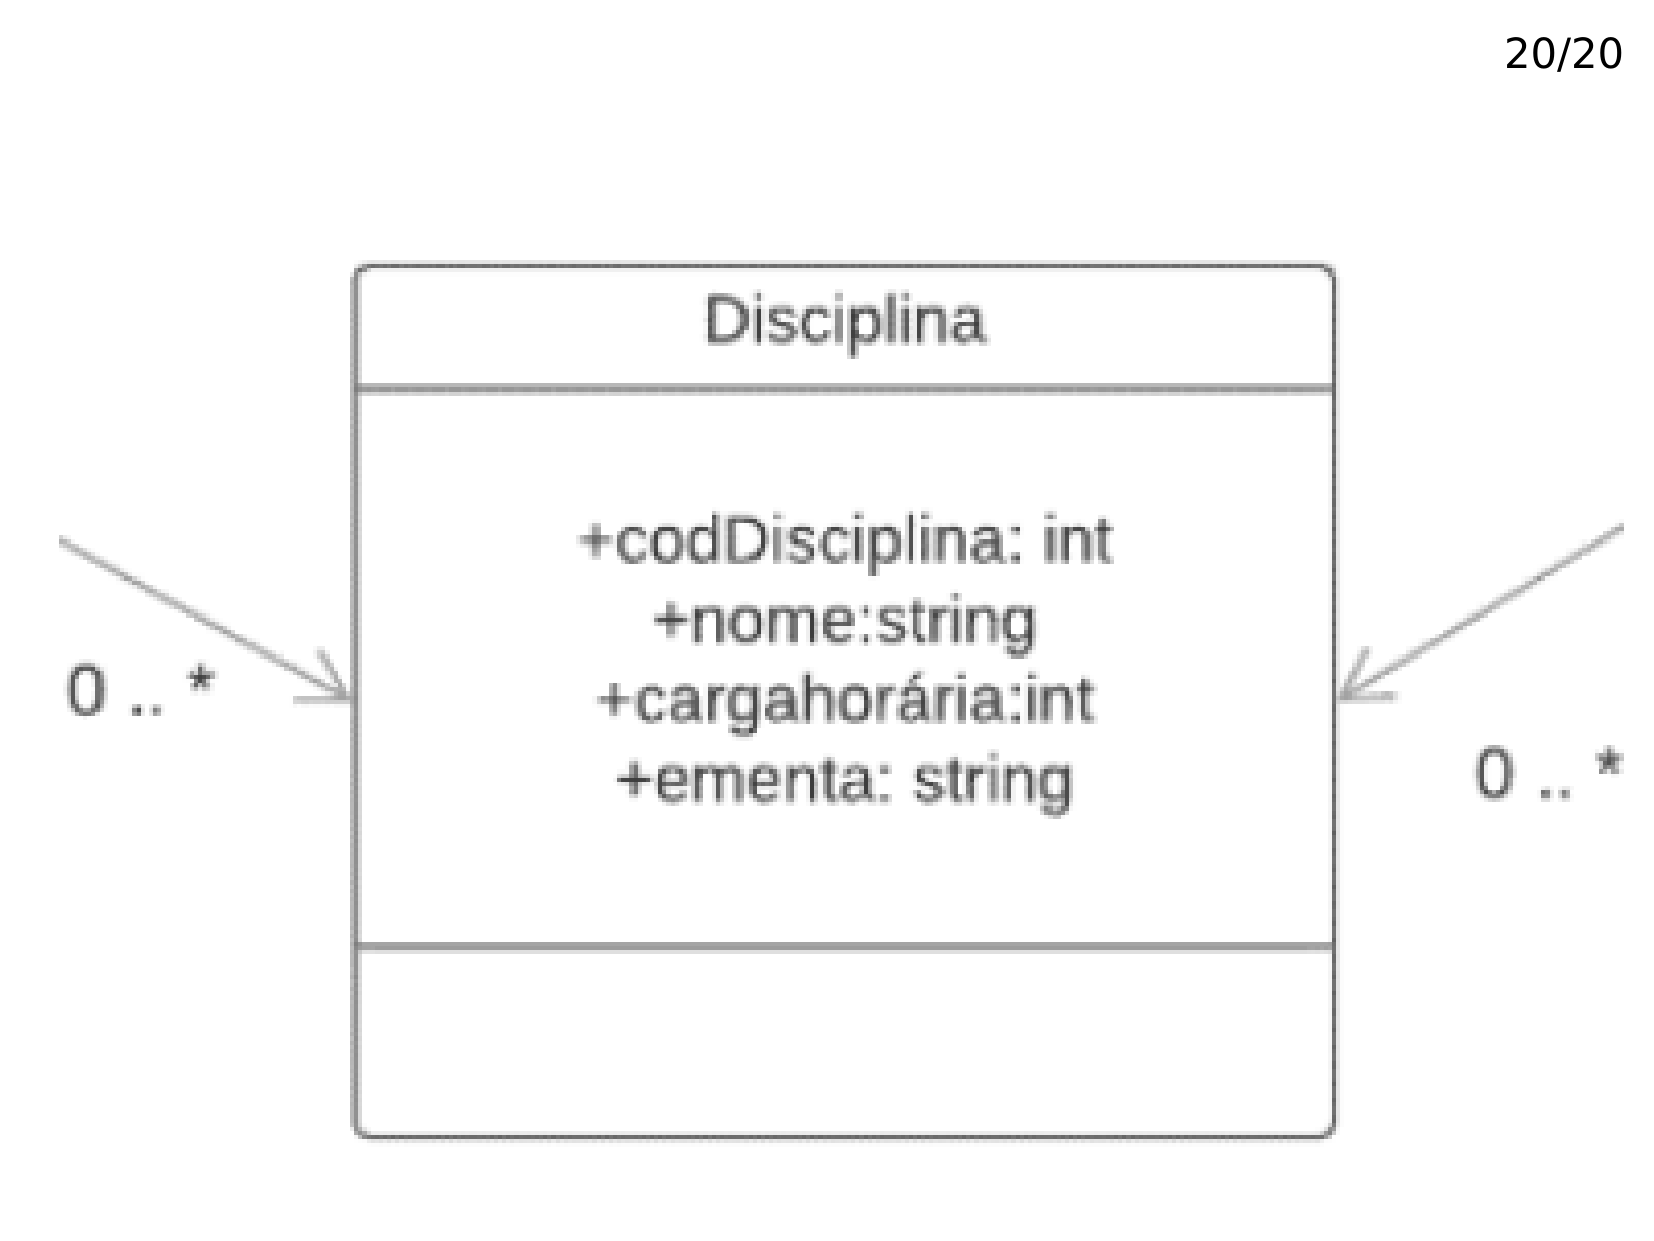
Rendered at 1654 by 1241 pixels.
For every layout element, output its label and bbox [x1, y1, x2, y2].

picture [59, 236, 1624, 1152]
